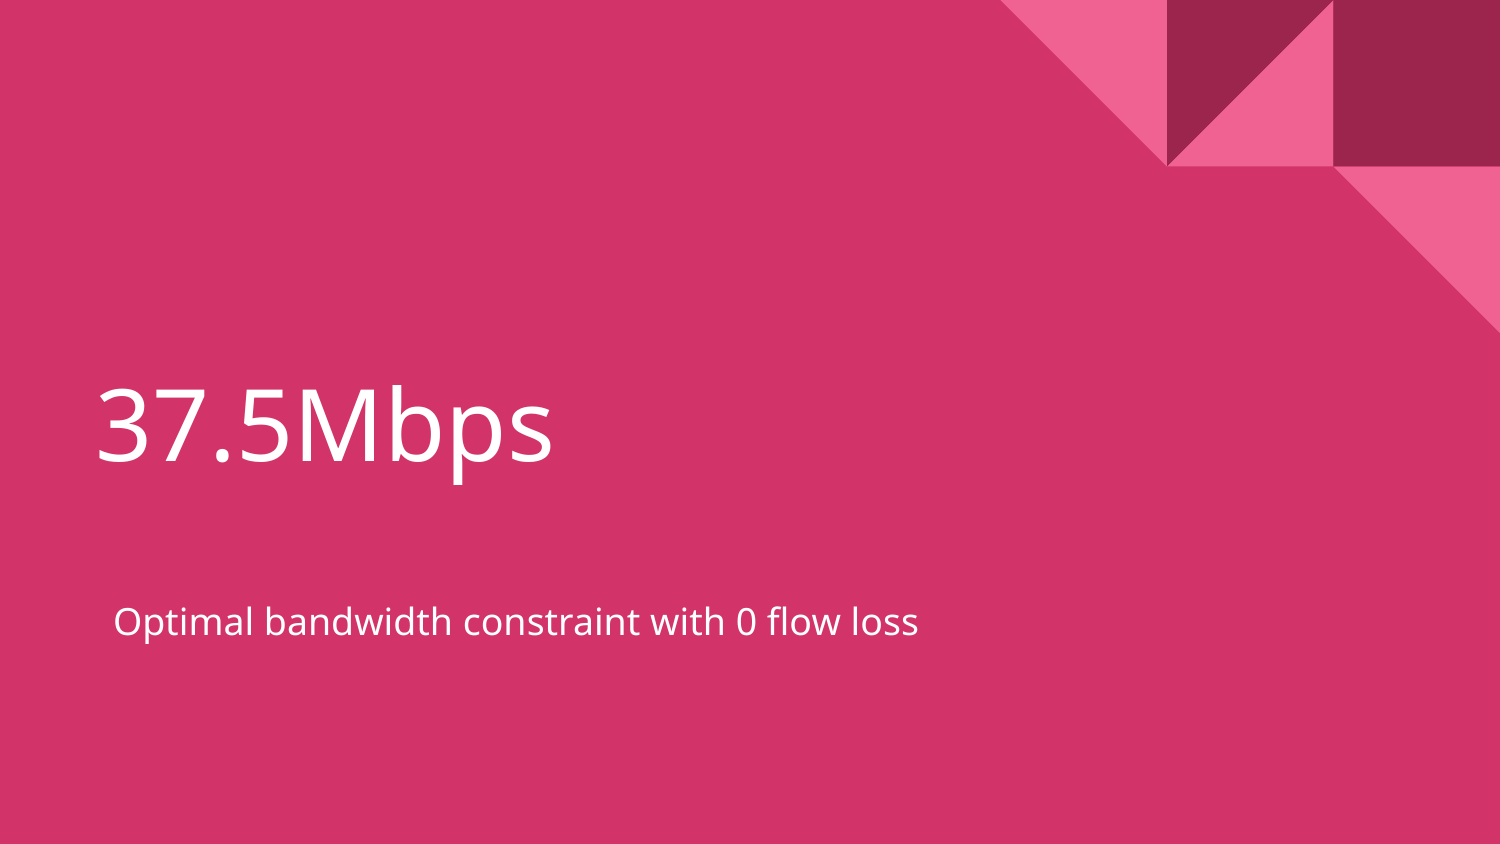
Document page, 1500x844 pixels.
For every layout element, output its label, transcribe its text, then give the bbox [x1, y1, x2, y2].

title 37.5Mbps [80, 86, 1003, 758]
subtitle Optimal bandwidth constraint with 0 flow loss [98, 583, 1447, 655]
